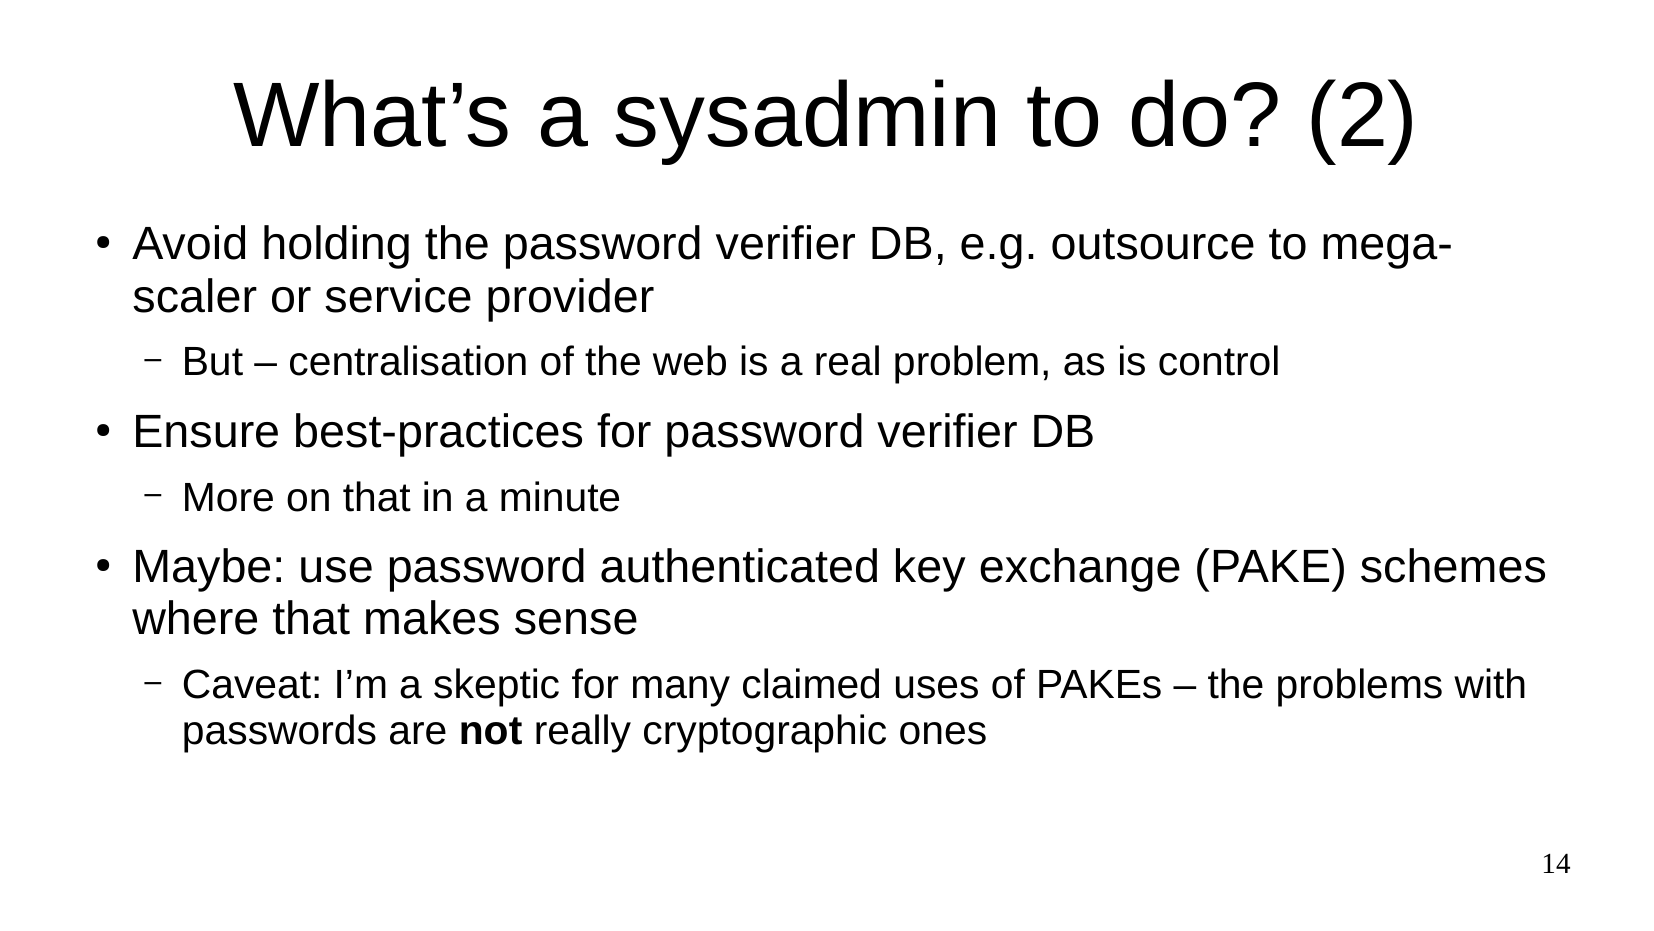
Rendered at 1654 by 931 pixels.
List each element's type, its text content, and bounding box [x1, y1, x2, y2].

list Avoid holding the password verifier DB, e.g. outsource to mega-scaler or service provider But – centralisation of the web is a real problem, as is control Ensure best-practices for password verifier DB More on that in a minute Maybe: use password authenticated key exchange (PAKE) schemes where that makes sense Caveat: I’m a skeptic for many claimed uses of PAKEs – the problems with passwords are not really cryptographic ones [82, 217, 1571, 758]
title What’s a sysadmin to do? (2) [82, 37, 1571, 193]
